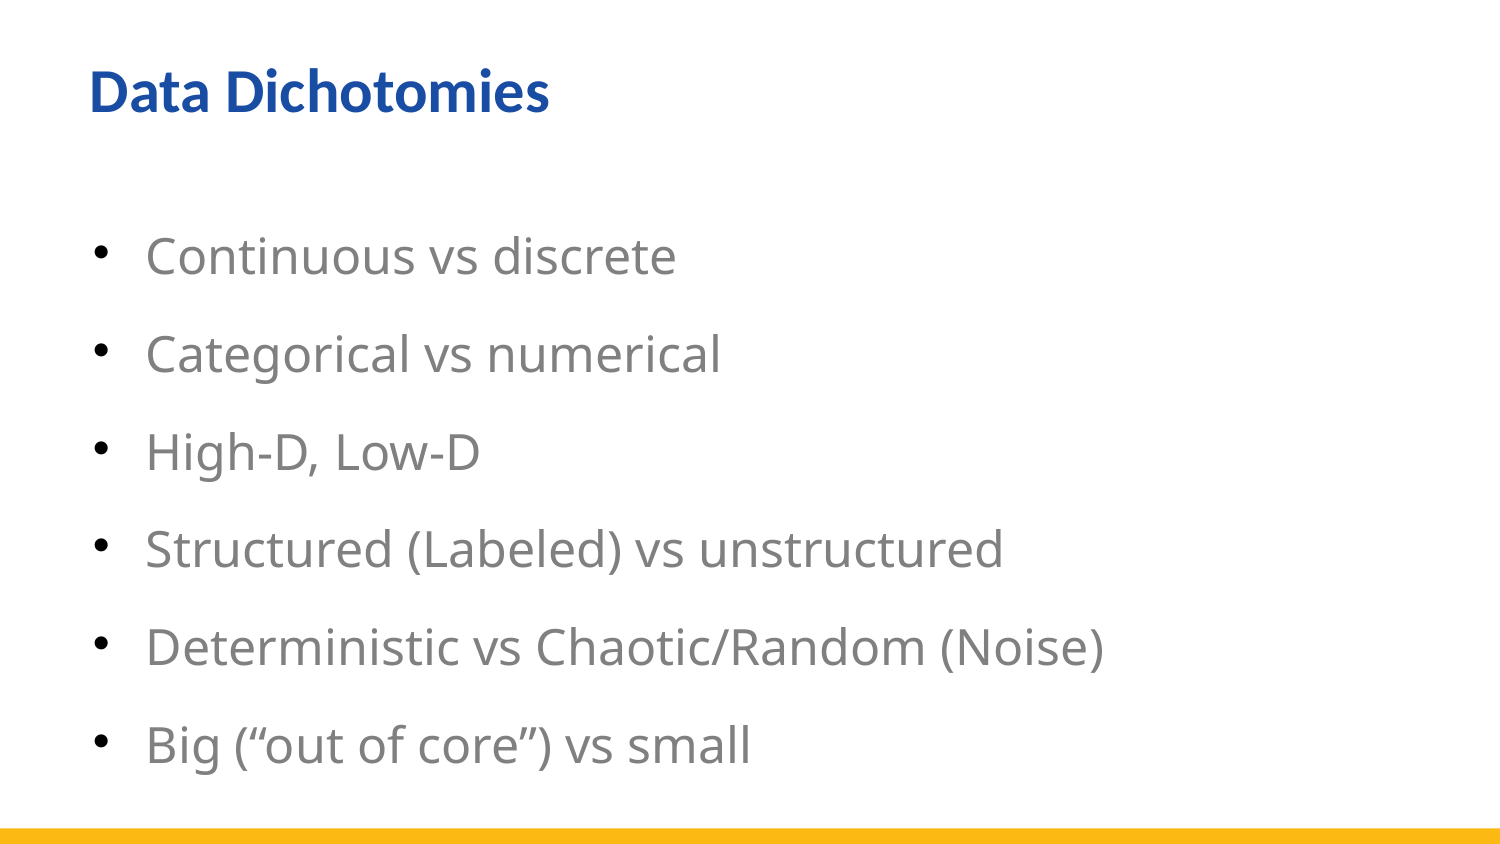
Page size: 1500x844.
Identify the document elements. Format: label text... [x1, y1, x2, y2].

text_box Continuous vs discrete Categorical vs numerical High-D, Low-D Structured (Labeled) vs unstructured Deterministic vs Chaotic/Random (Noise) Big (“out of core”) vs small [74, 221, 1335, 780]
text_box Data Dichotomies [75, 0, 1425, 197]
